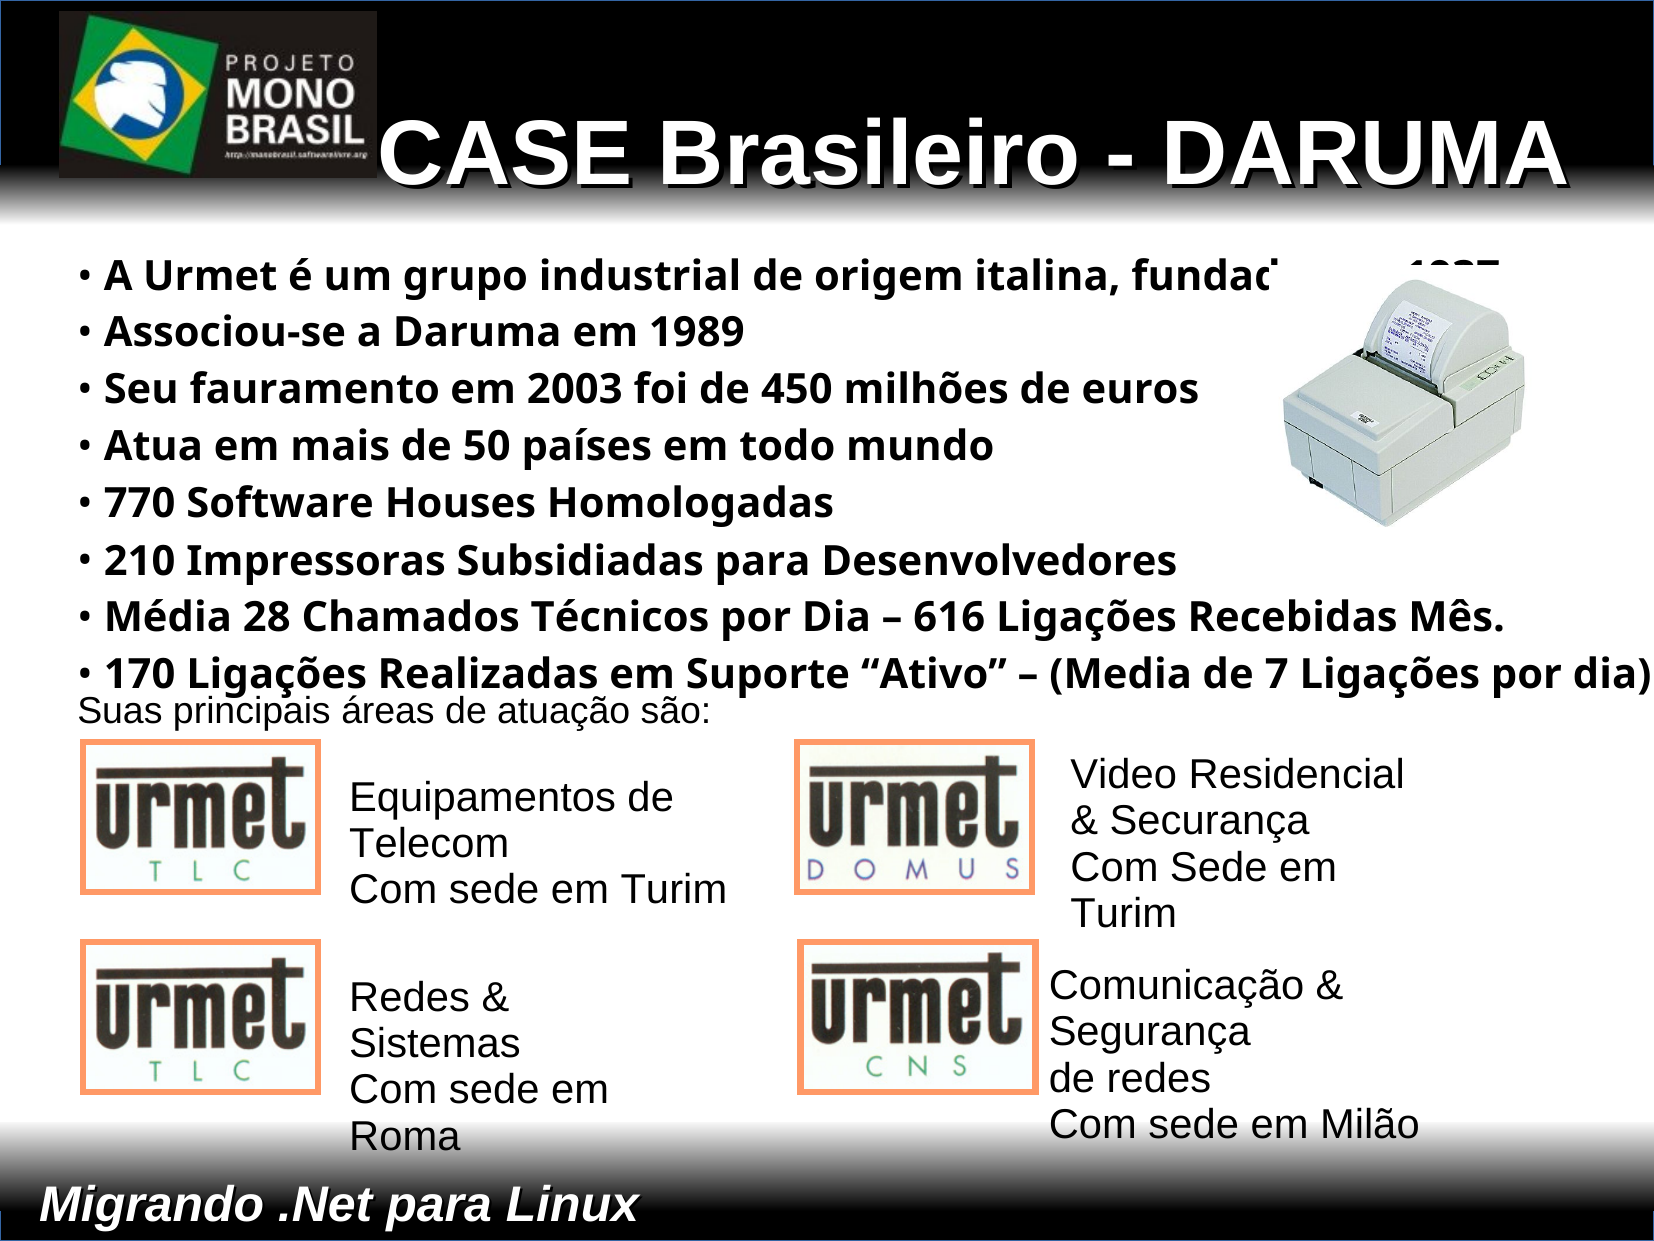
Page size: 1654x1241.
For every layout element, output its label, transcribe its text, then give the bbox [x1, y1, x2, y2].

title CASE Brasileiro - DARUMA [82, 49, 1571, 237]
text_box Video Residencial & Securança Com Sede em Turim [1055, 742, 1435, 945]
text_box Comunicação & Segurança de redes Com sede em Milão [1034, 953, 1522, 1156]
picture [86, 745, 315, 890]
text_box A Urmet é um grupo industrial de origem italina, fundado em 1937 Associou-se a Daruma em 1989 Seu fauramento em 2003 foi de 450 milhões de euros Atua em mais de 50 países em todo mundo 770 Software Houses Homologadas 210 Impressoras Subsidiadas para Desenvolvedores Média 28 Chamados Técnicos por Dia – 616 Ligações Recebidas Mês. 170 Ligações Realizadas em Suporte “Ativo” – (Media de 7 Ligações por dia) [62, 237, 1654, 709]
text_box Equipamentos de Telecom Com sede em Turim [334, 765, 810, 921]
picture [86, 945, 315, 1090]
picture [1269, 265, 1537, 541]
picture [803, 944, 1033, 1089]
picture [800, 745, 1029, 890]
text_box Migrando .Net para Linux [24, 1168, 547, 1241]
text_box Redes & Sistemas Com sede em Roma [334, 965, 702, 1167]
text_box Suas principais áreas de atuação são: [62, 682, 727, 740]
picture [59, 11, 377, 178]
